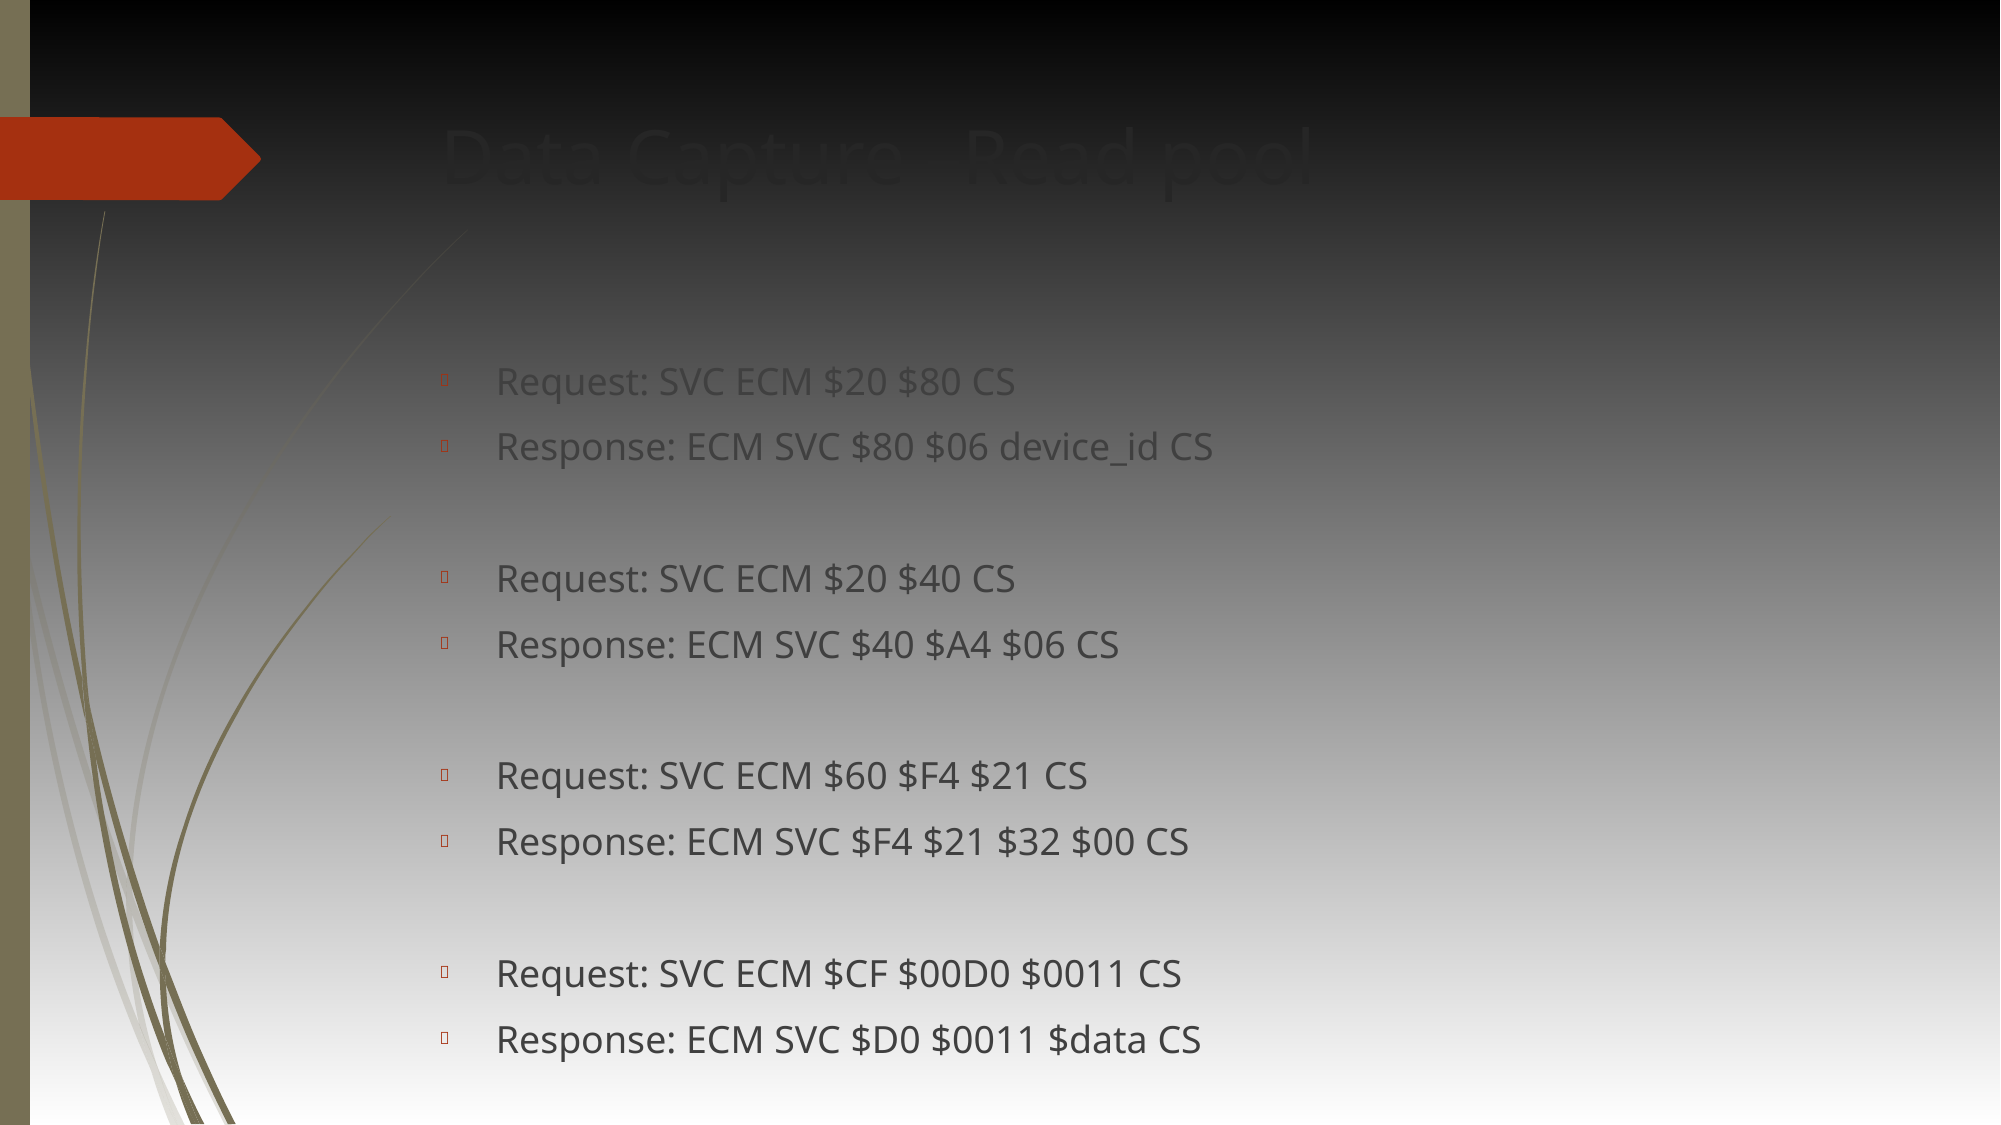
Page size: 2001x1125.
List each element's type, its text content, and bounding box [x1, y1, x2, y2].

title Data Capture –Read pool [425, 102, 1888, 313]
list Request: SVC ECM $20 $80 CS Response: ECM SVC $80 $06 device_id CS Request: SVC ECM $20 $40 CS Response: ECM SVC $40 $A4 $06 CS Request: SVC ECM $60 $F4 $21 CS Response: ECM SVC $F4 $21 $32 $00 CS Request: SVC ECM $CF $00D0 $0011 CS Response: ECM SVC $D0 $0011 $data CS [424, 350, 1888, 1094]
